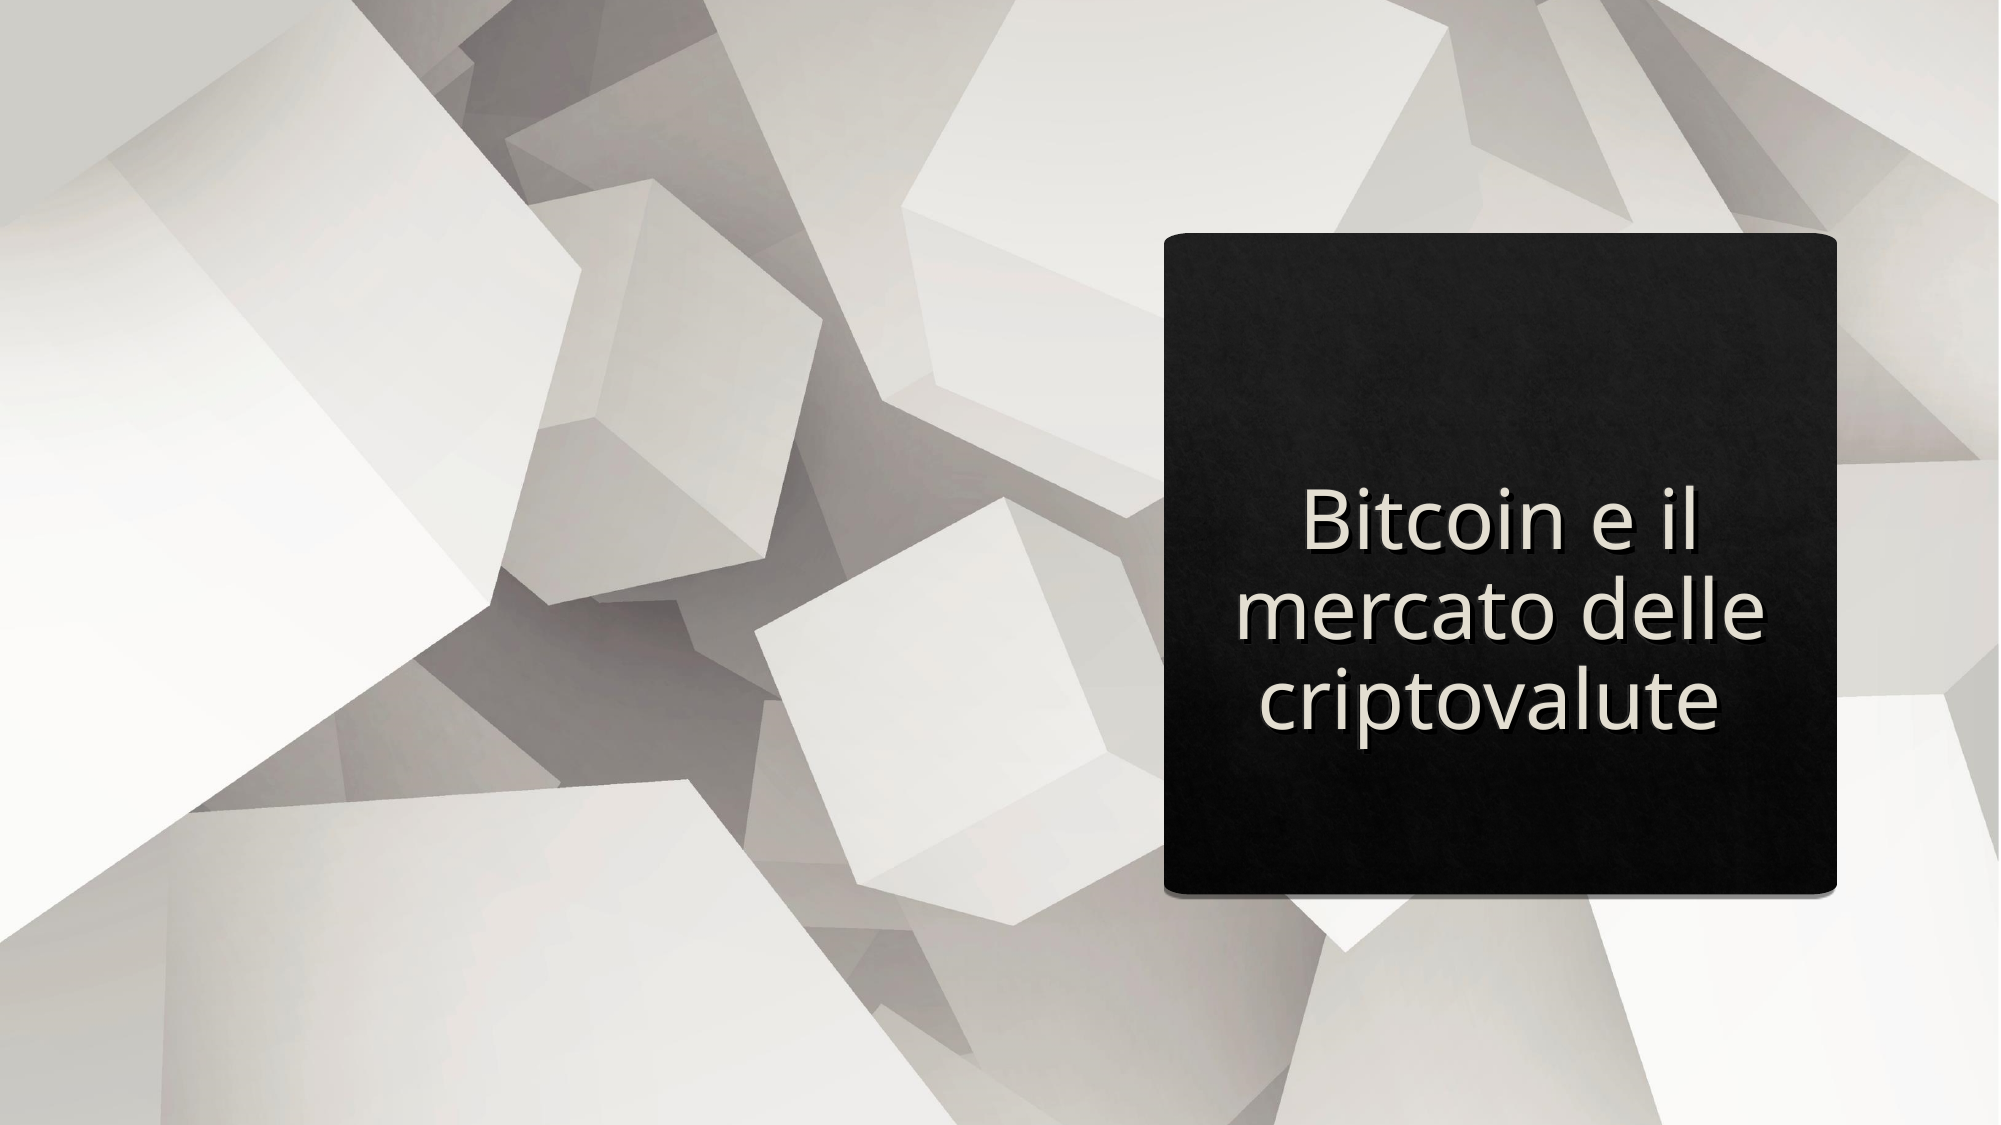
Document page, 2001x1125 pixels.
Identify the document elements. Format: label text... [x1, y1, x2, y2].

text_box [1164, 233, 1837, 895]
picture [0, 0, 2000, 1125]
title Bitcoin e il mercato delle criptovalute [1214, 369, 1787, 756]
